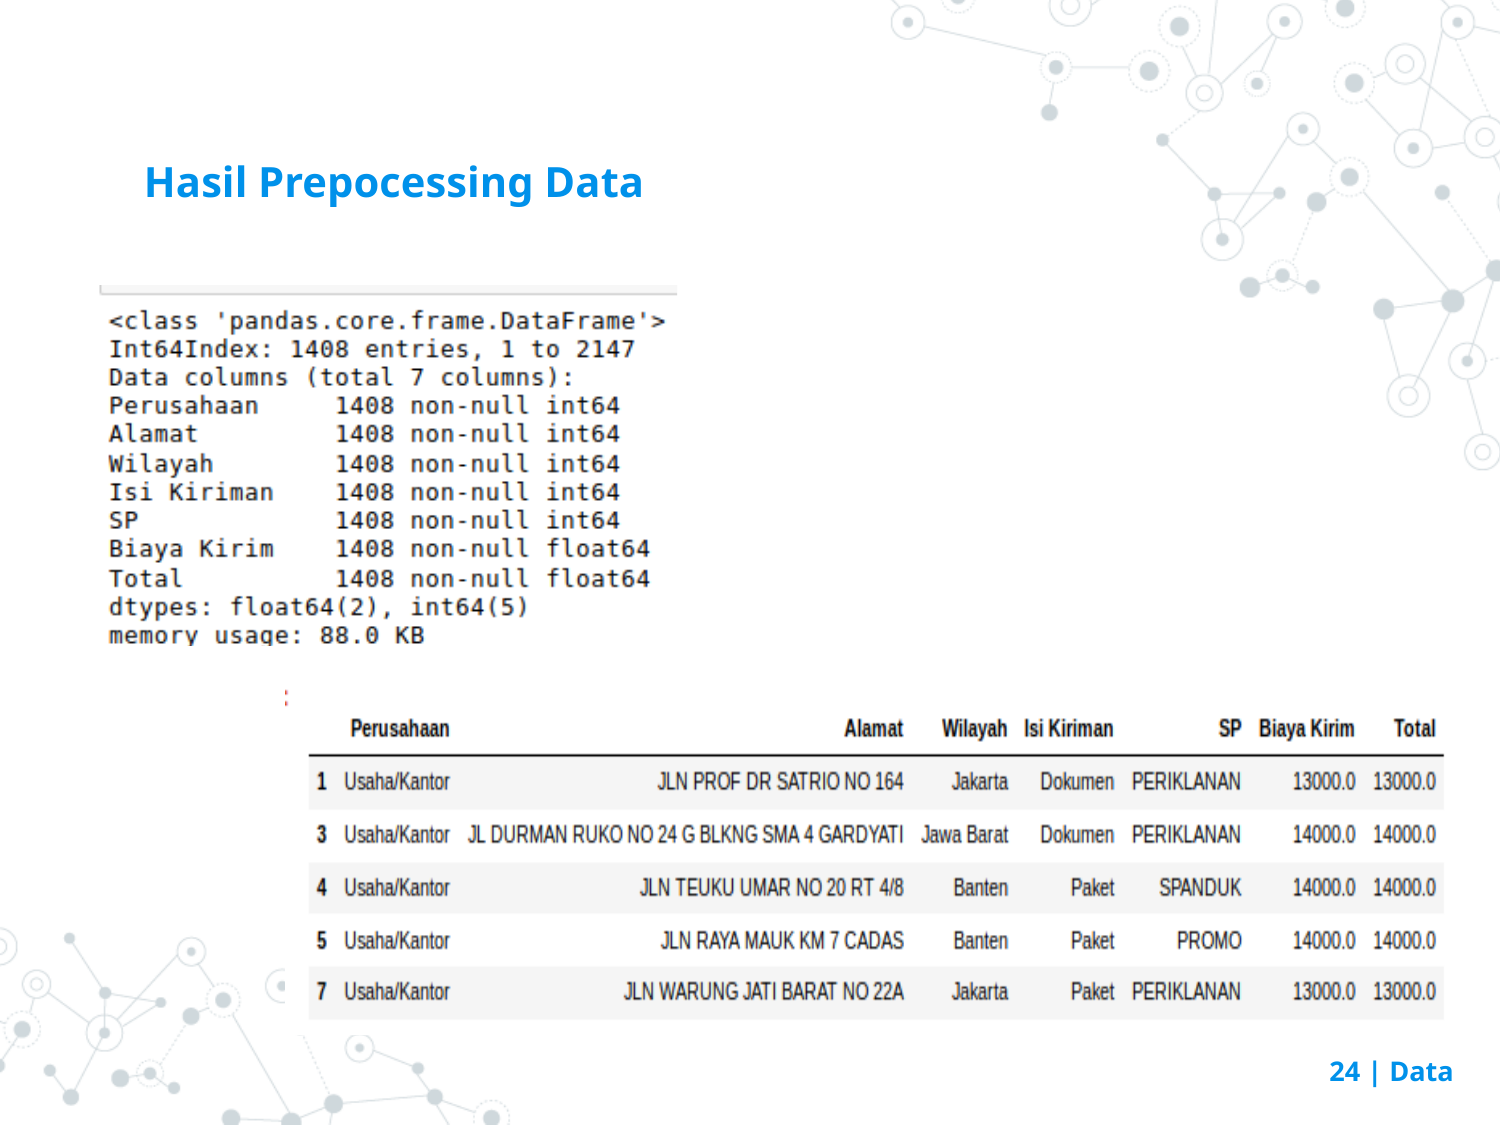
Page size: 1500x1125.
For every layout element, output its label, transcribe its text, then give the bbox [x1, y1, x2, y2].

title Hasil Prepocessing Data [128, 149, 1372, 222]
slide_number <number> | Data [1245, 1038, 1469, 1125]
picture [0, 0, 1500, 1125]
